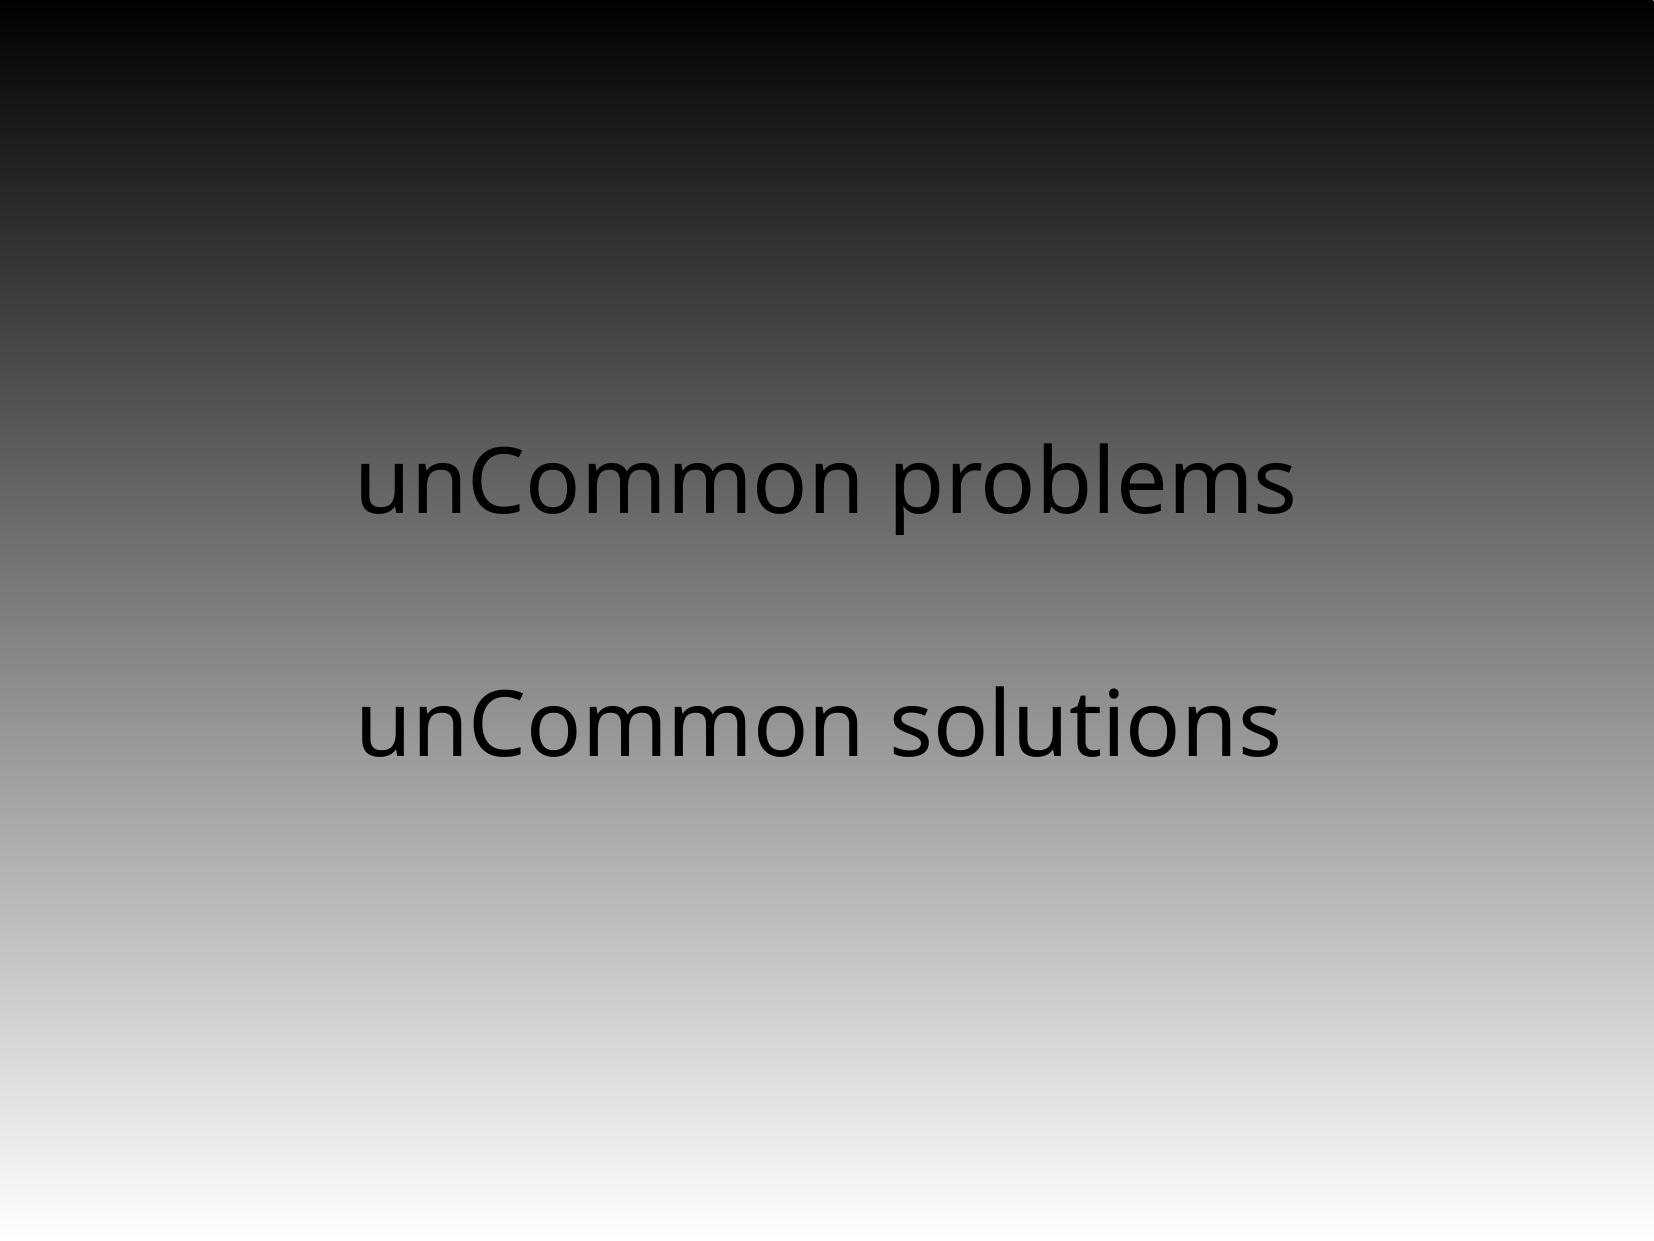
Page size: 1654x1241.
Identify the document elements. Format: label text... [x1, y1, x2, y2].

title unCommon solutions [75, 617, 1564, 826]
title unCommon problems [82, 375, 1571, 583]
